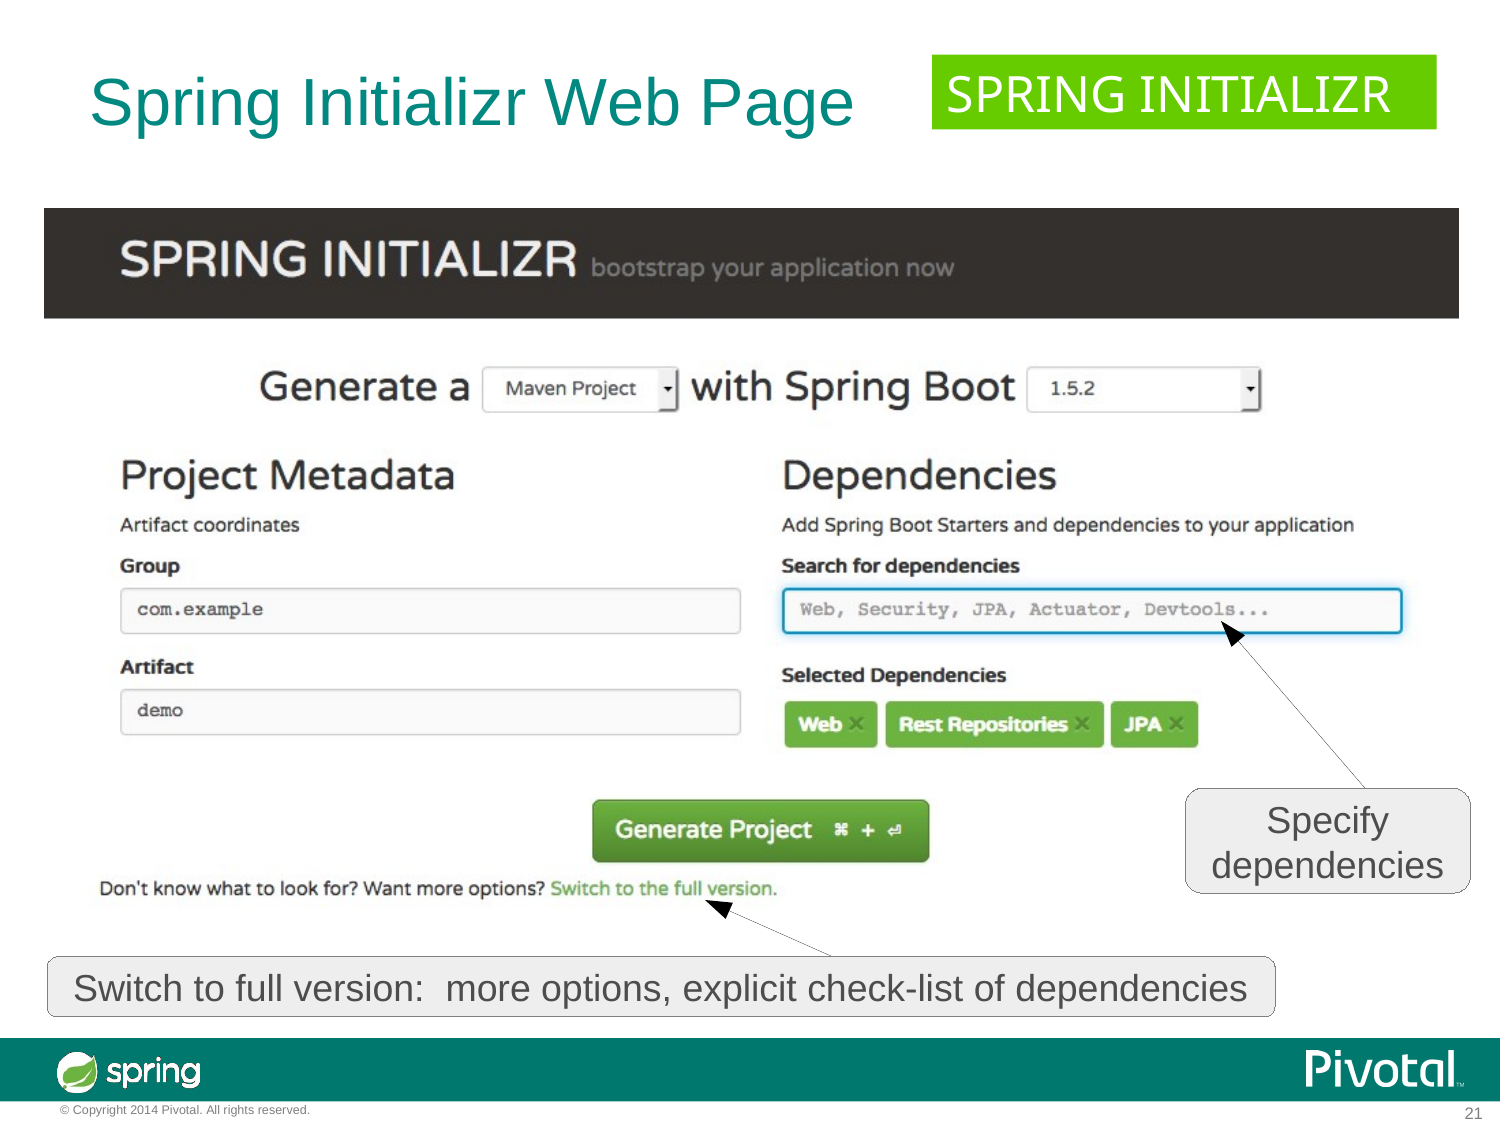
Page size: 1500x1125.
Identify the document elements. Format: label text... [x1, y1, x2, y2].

picture [44, 208, 1459, 920]
picture [1306, 1050, 1464, 1087]
text_box Specify dependencies [1185, 788, 1471, 894]
picture [32, 1041, 210, 1103]
text_box Switch to full version: more options, explicit check-list of dependencies [47, 956, 1276, 1017]
text_box SPRING INITIALIZR [932, 54, 1437, 130]
title Spring Initializr Web Page [75, 45, 1426, 233]
